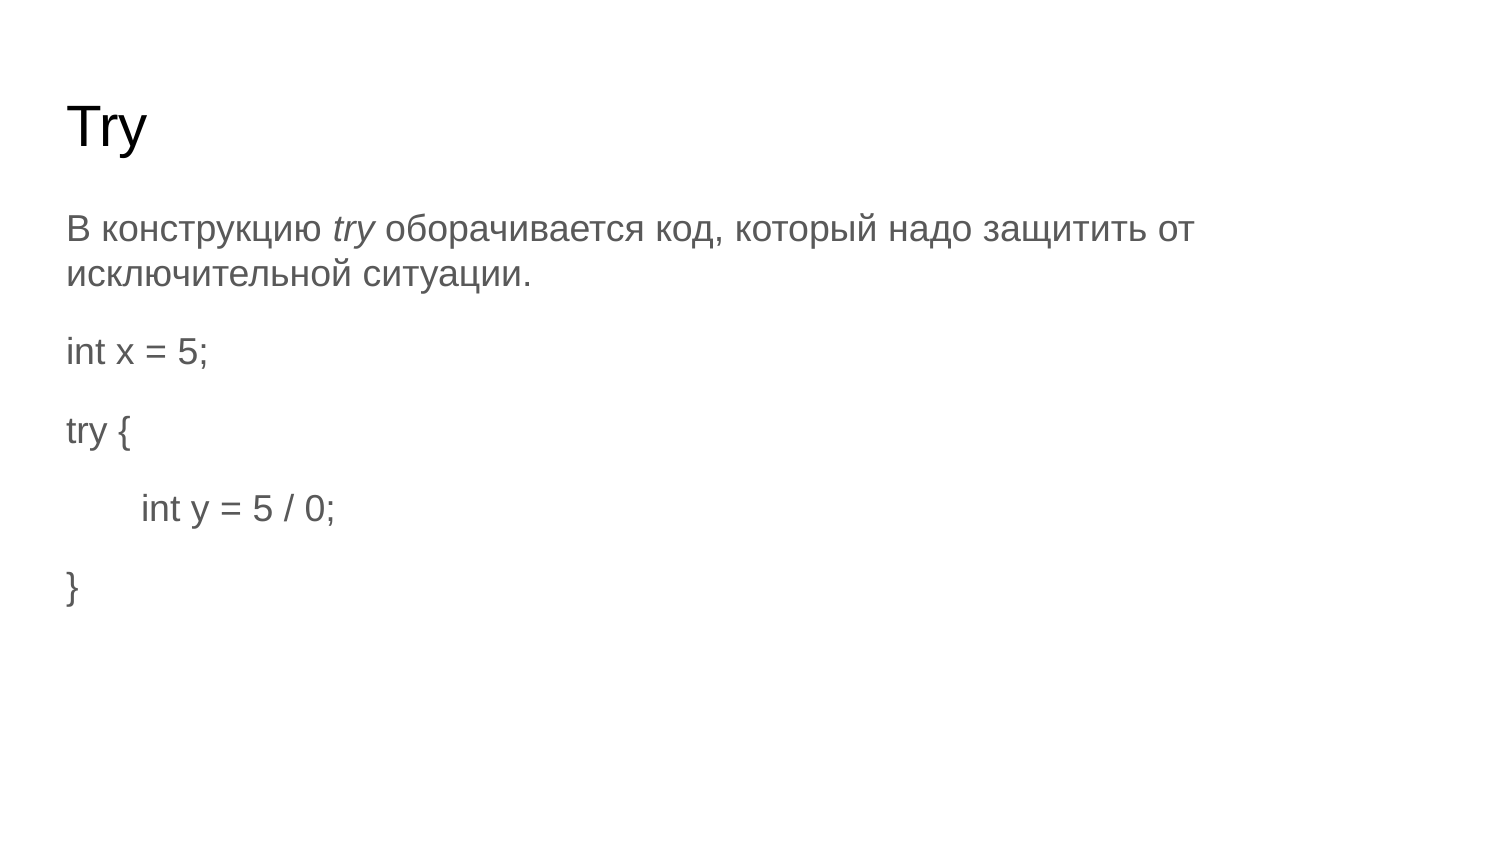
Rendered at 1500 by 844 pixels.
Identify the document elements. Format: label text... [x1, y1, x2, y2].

title Try [51, 72, 1449, 167]
list В конструкцию try оборачивается код, который надо защитить от исключительной ситуации. int x = 5; try { int y = 5 / 0; } [51, 189, 1449, 750]
